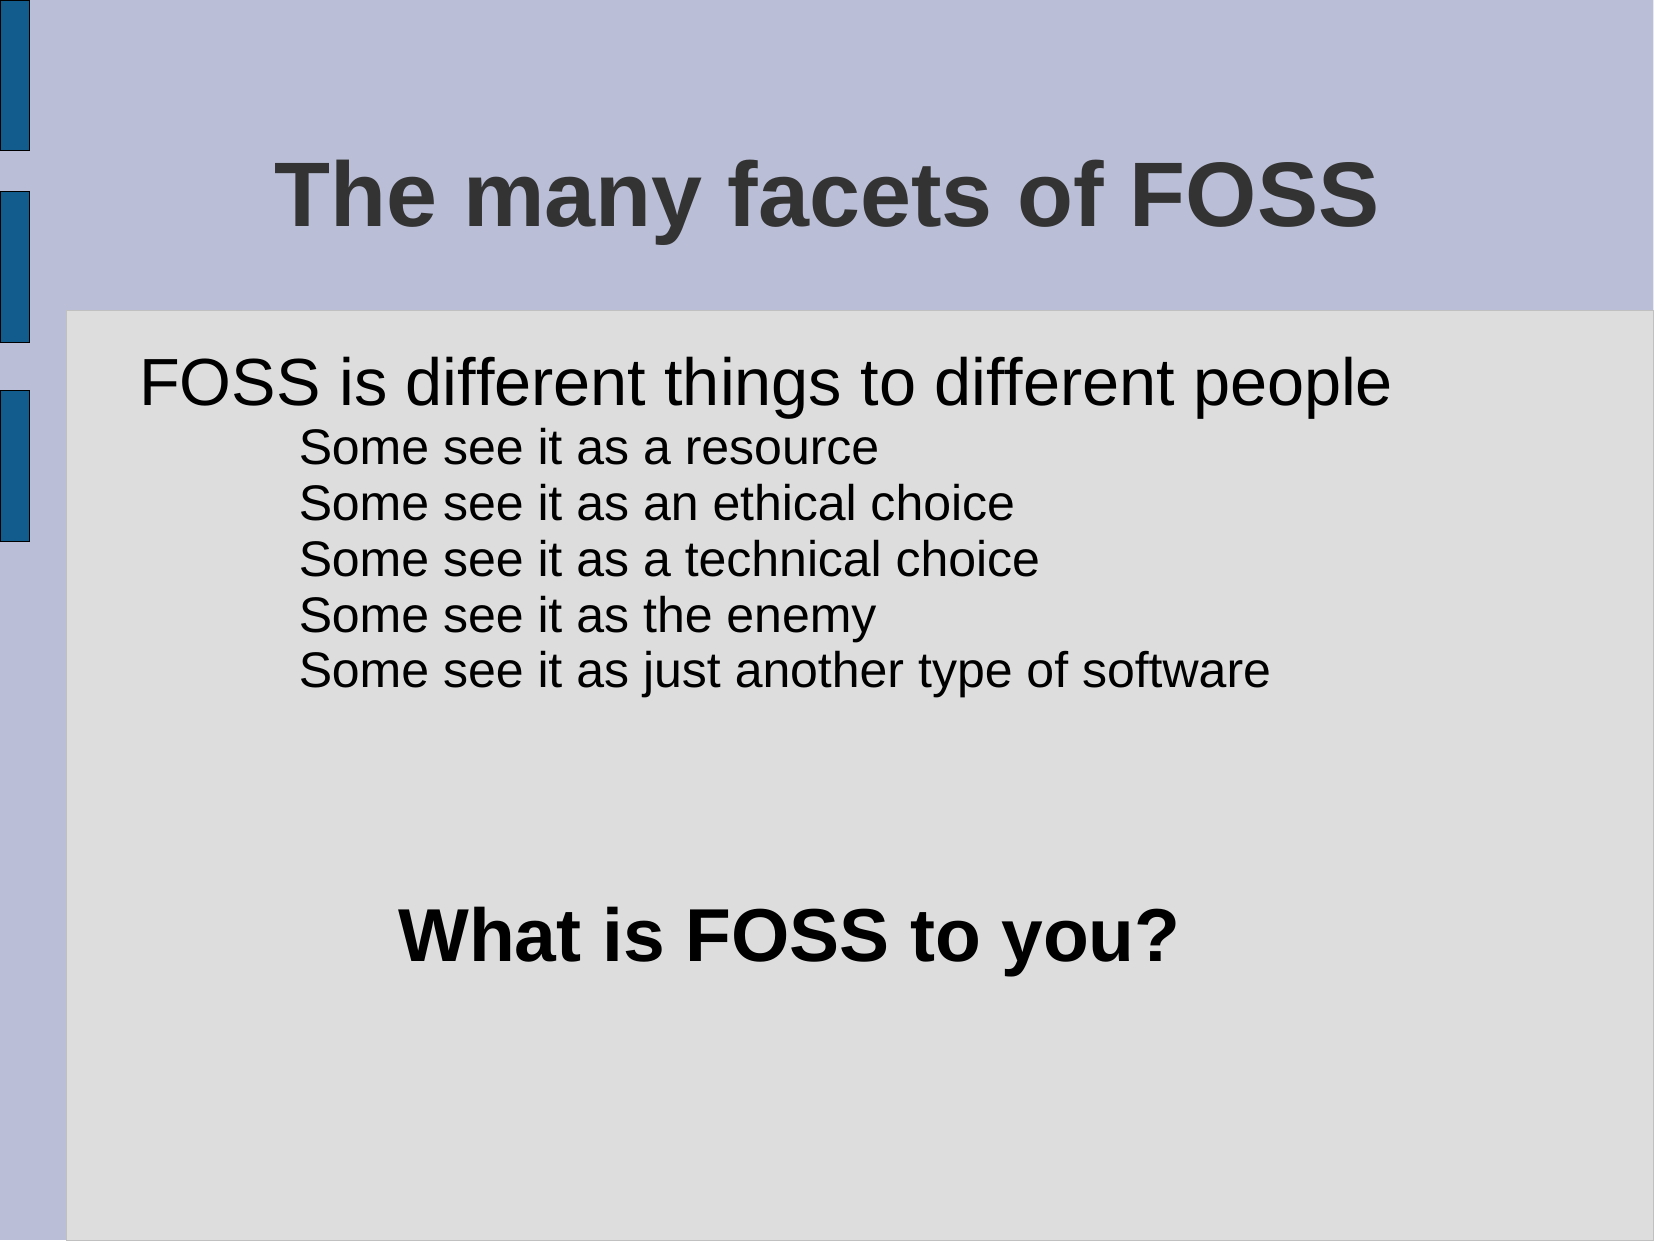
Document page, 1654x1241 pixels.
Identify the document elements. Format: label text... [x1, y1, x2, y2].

list FOSS is different things to different people Some see it as a resource Some see it as an ethical choice Some see it as a technical choice Some see it as the enemy Some see it as just another type of software [121, 344, 1534, 1127]
title The many facets of FOSS [121, 91, 1534, 299]
text_box What is FOSS to you? [383, 885, 1211, 1034]
